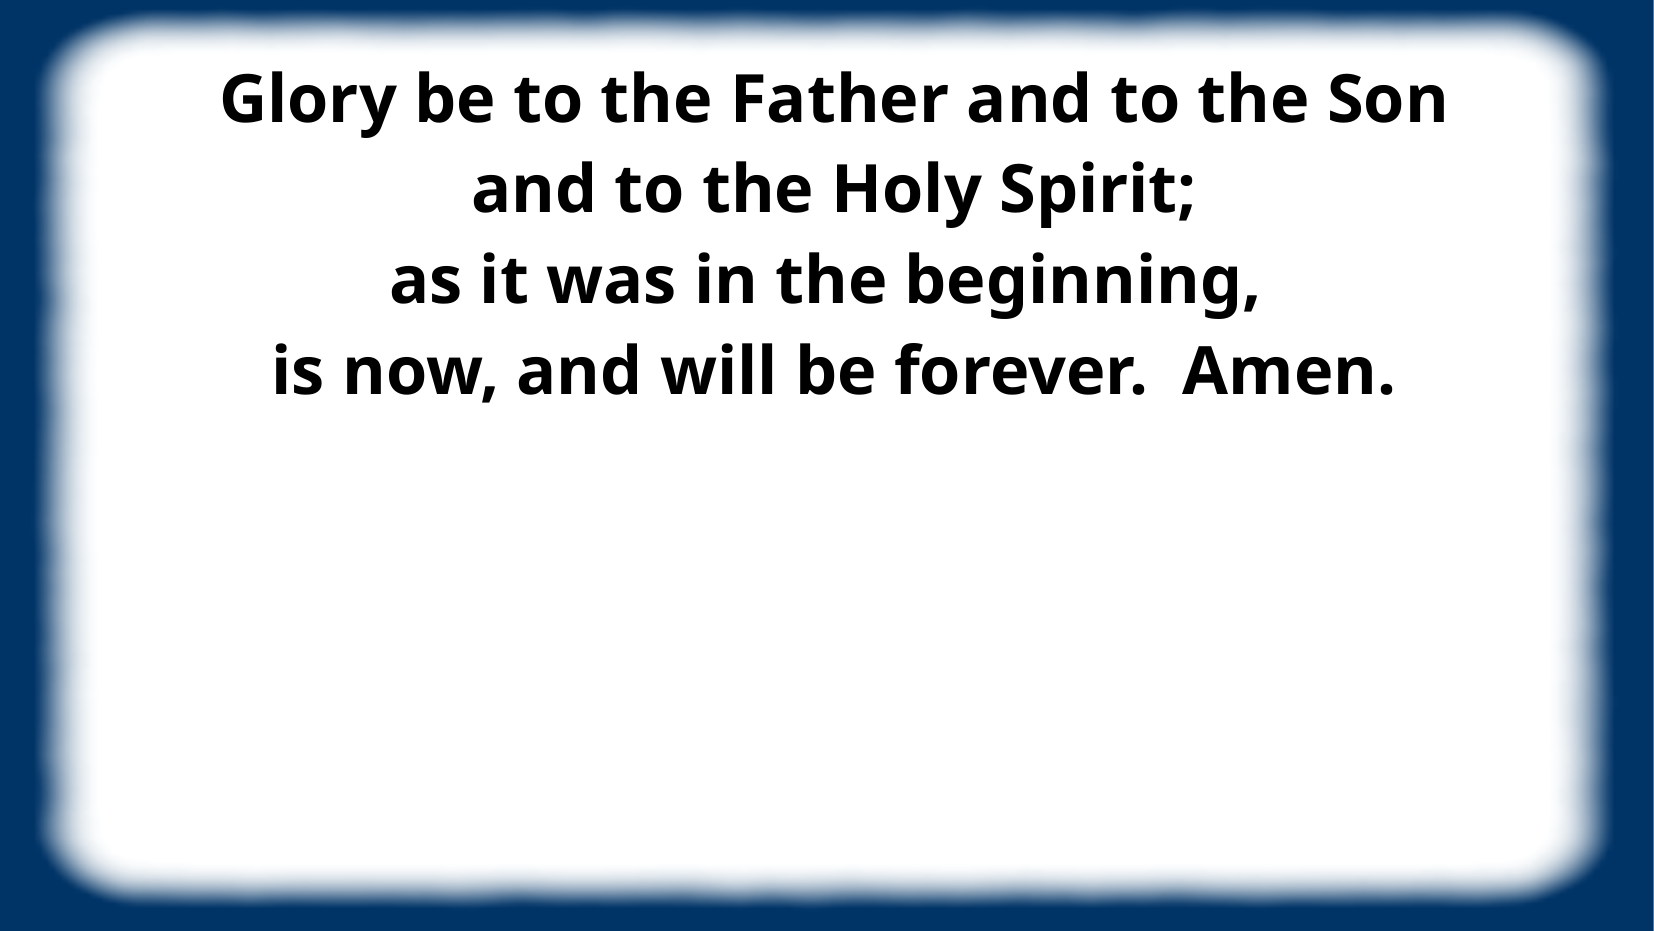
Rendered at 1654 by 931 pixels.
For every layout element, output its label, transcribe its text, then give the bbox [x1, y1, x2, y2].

text_box Glory be to the Father and to the Son and to the Holy Spirit; as it was in the beginning, is now, and will be forever. Amen. [99, 43, 1570, 496]
picture [0, 0, 1654, 931]
